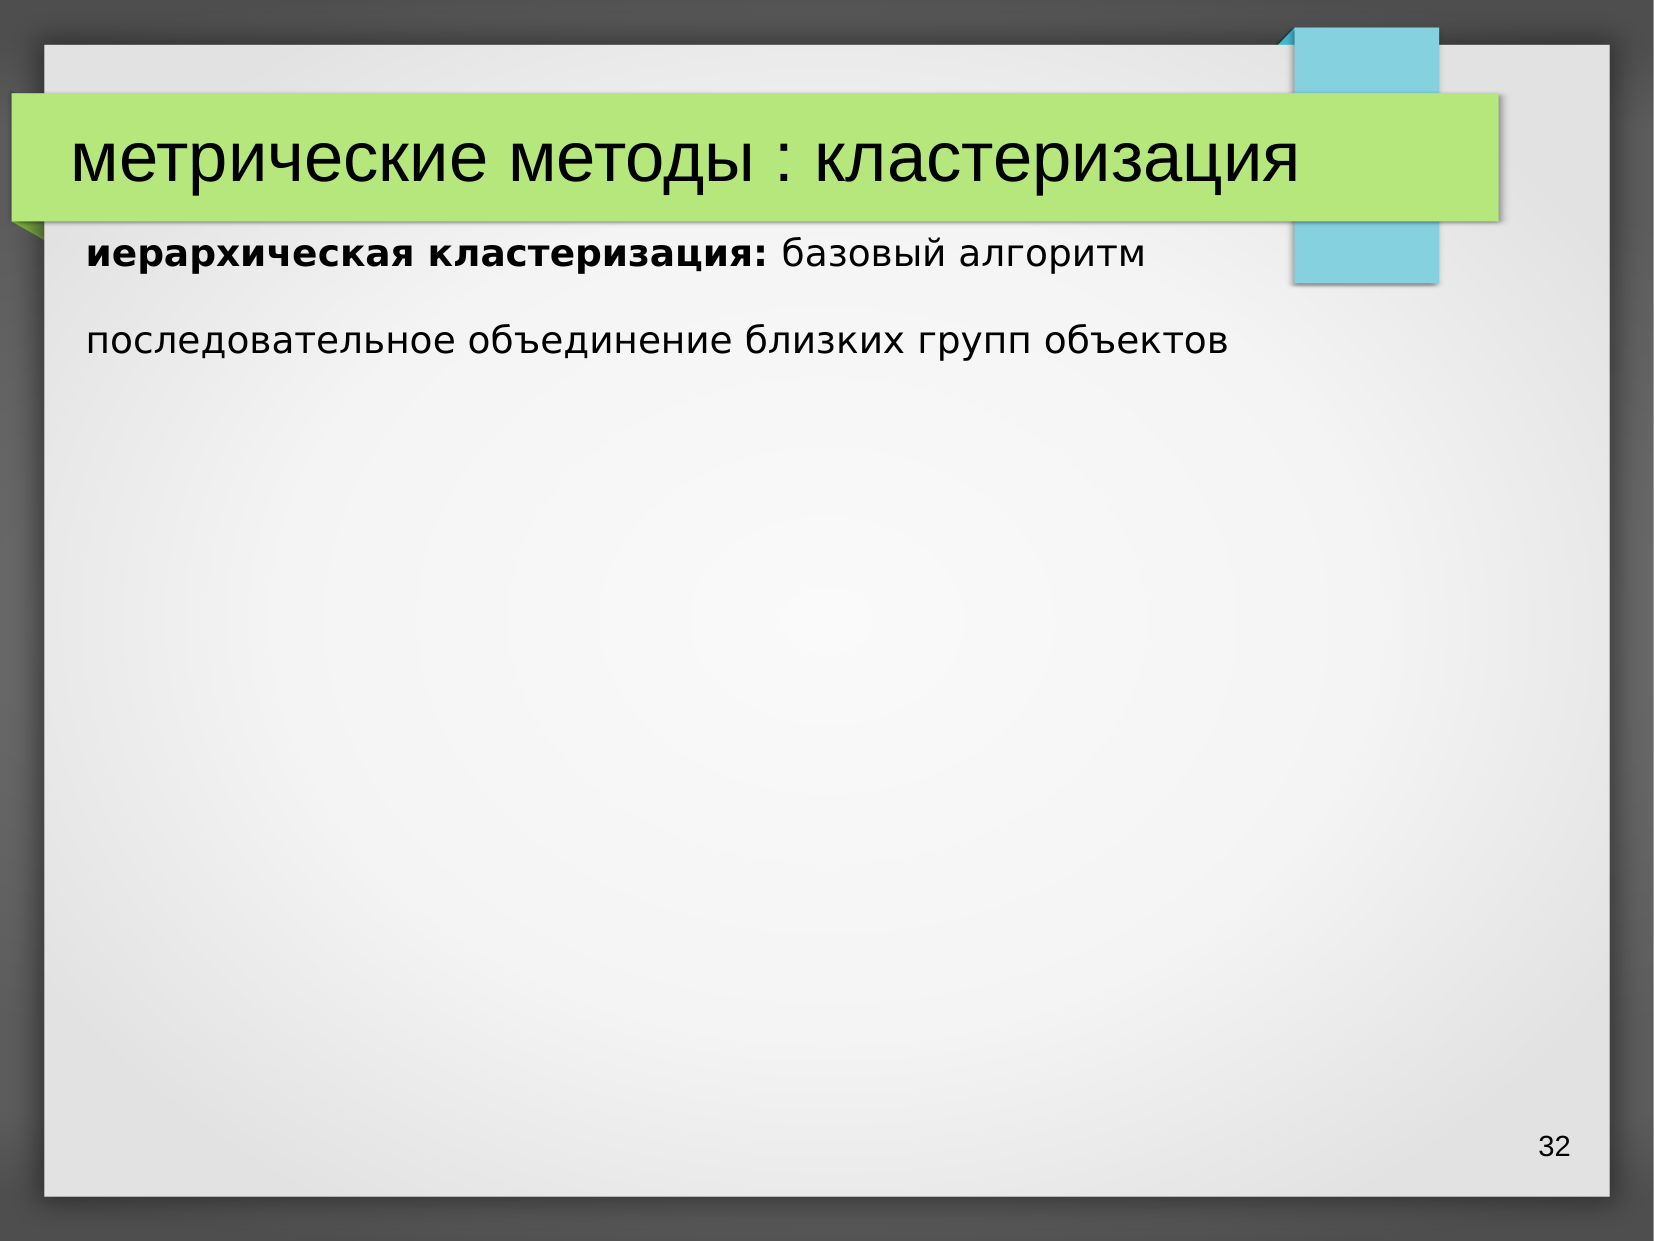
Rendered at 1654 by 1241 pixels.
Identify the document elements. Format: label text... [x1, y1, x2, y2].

picture [0, 0, 1654, 1241]
text_box иерархическая кластеризация: базовый алгоритм последовательное объединение близких групп объектов [70, 224, 1312, 376]
title метрические методы : кластеризация [70, 117, 1382, 197]
